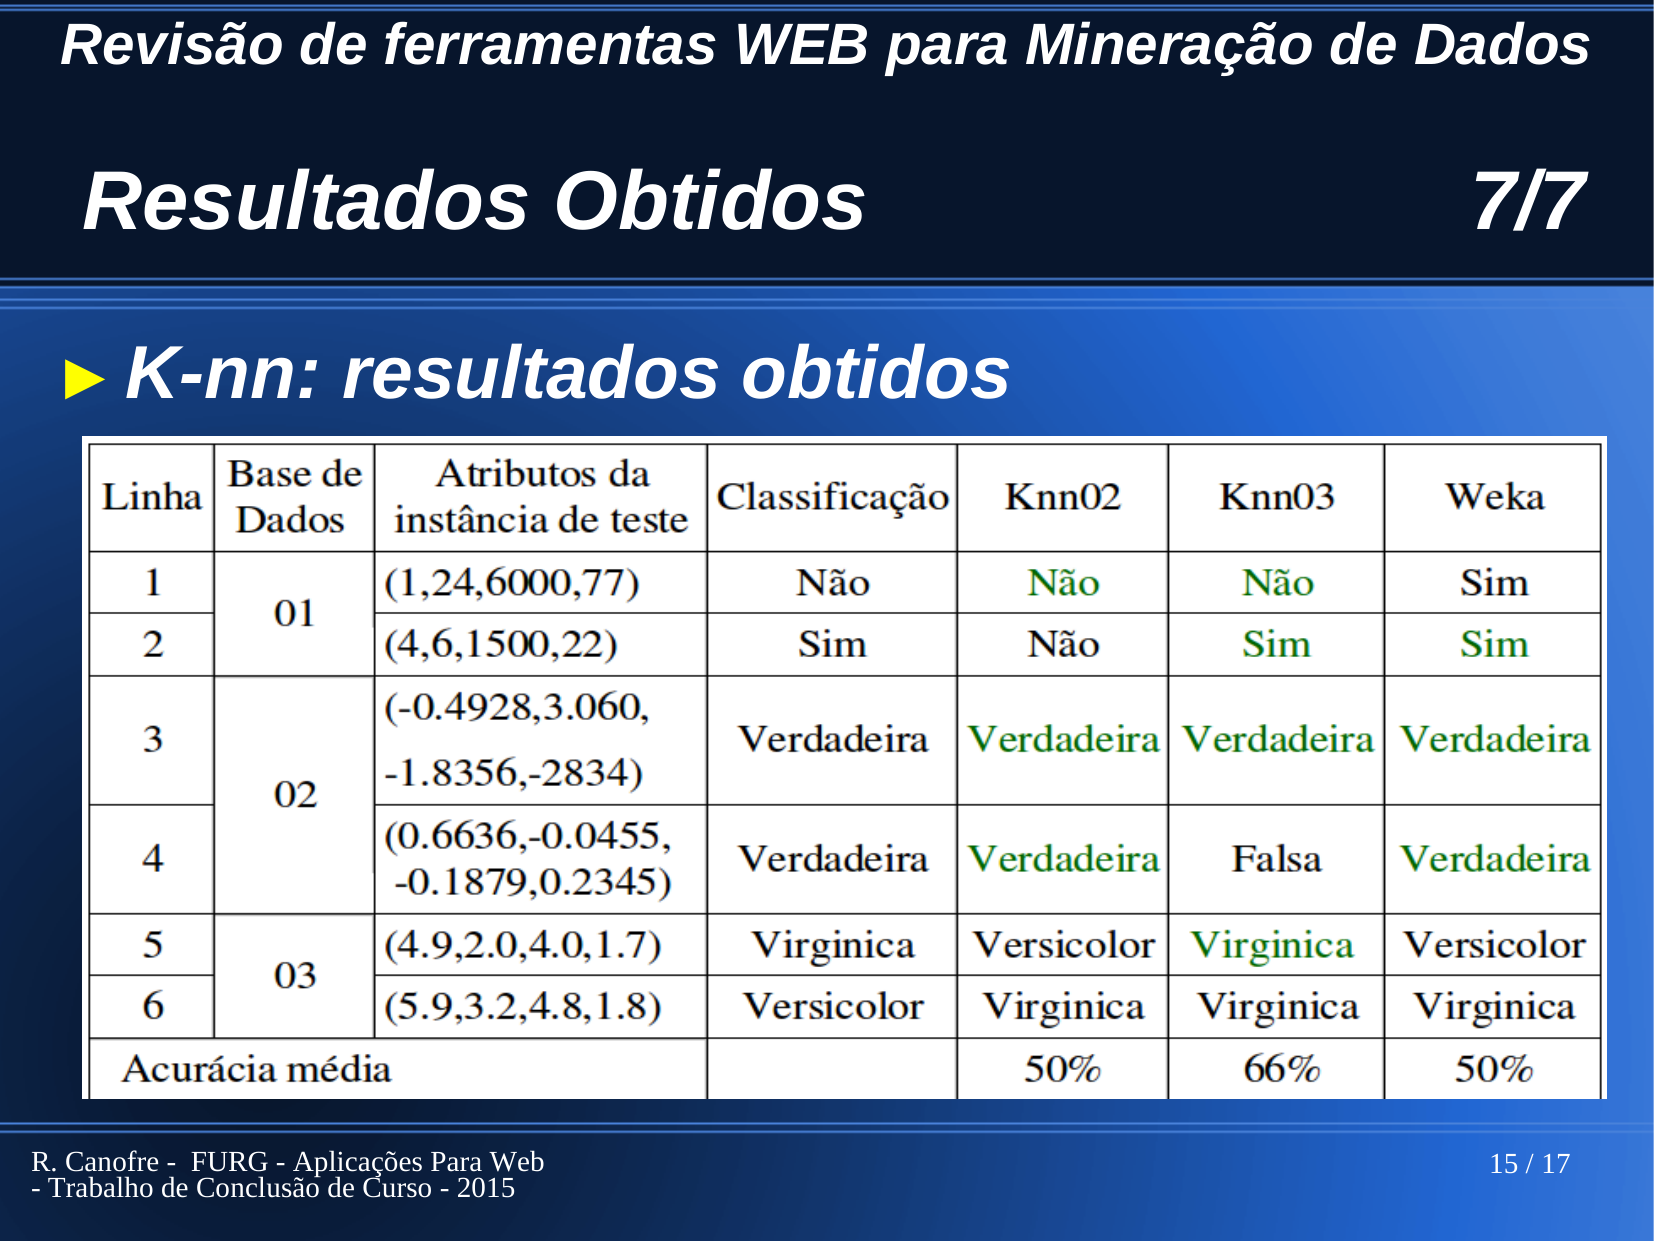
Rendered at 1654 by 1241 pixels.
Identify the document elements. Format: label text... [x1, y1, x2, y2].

title Resultados Obtidos 7/7 [82, 129, 1607, 272]
picture [0, 0, 1654, 5]
picture [0, 83, 1654, 1241]
text_box K-nn: resultados obtidos [47, 330, 1583, 438]
title Revisão de ferramentas WEB para Mineração de Dados [0, 5, 1654, 83]
